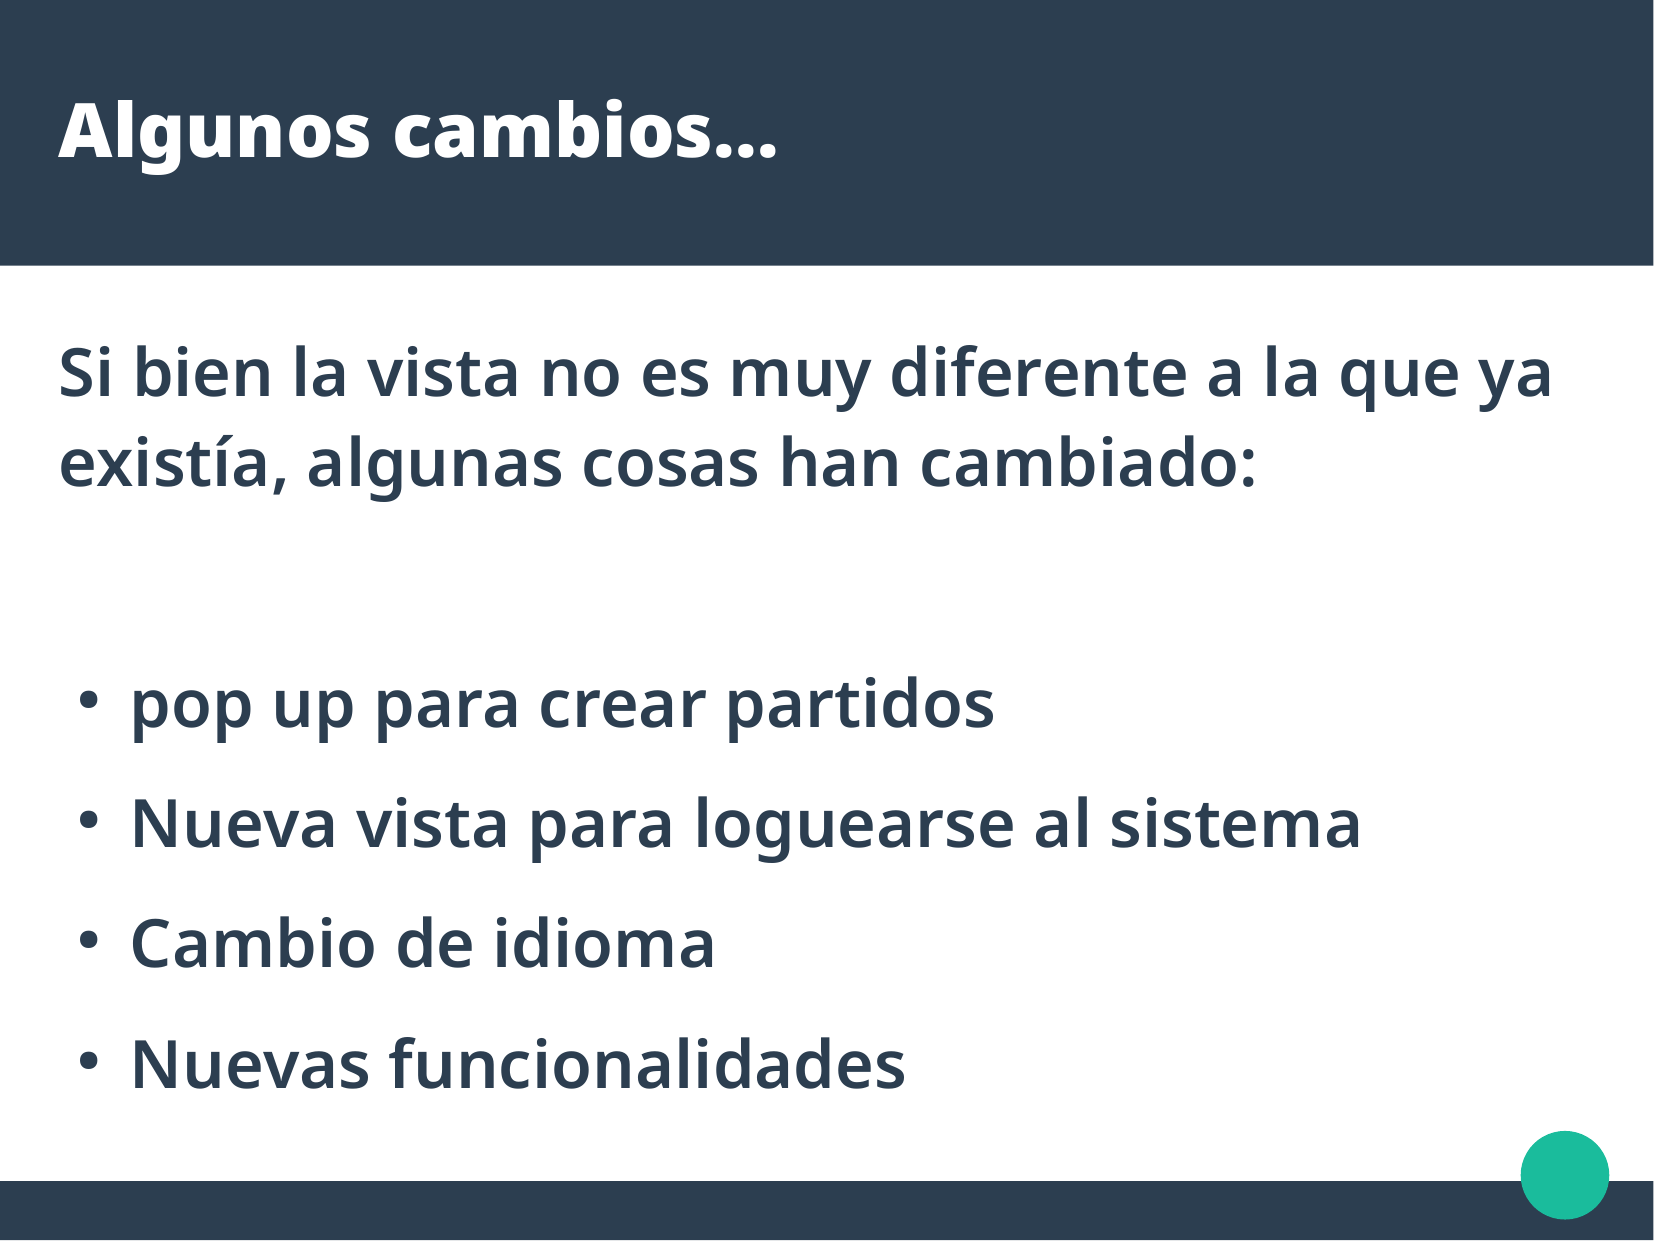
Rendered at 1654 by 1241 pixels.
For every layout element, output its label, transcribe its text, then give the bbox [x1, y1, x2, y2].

list Si bien la vista no es muy diferente a la que ya existía, algunas cosas han cambiado: pop up para crear partidos Nueva vista para loguearse al sistema Cambio de idioma Nuevas funcionalidades [59, 324, 1595, 1152]
title Algunos cambios... [59, 49, 1595, 207]
